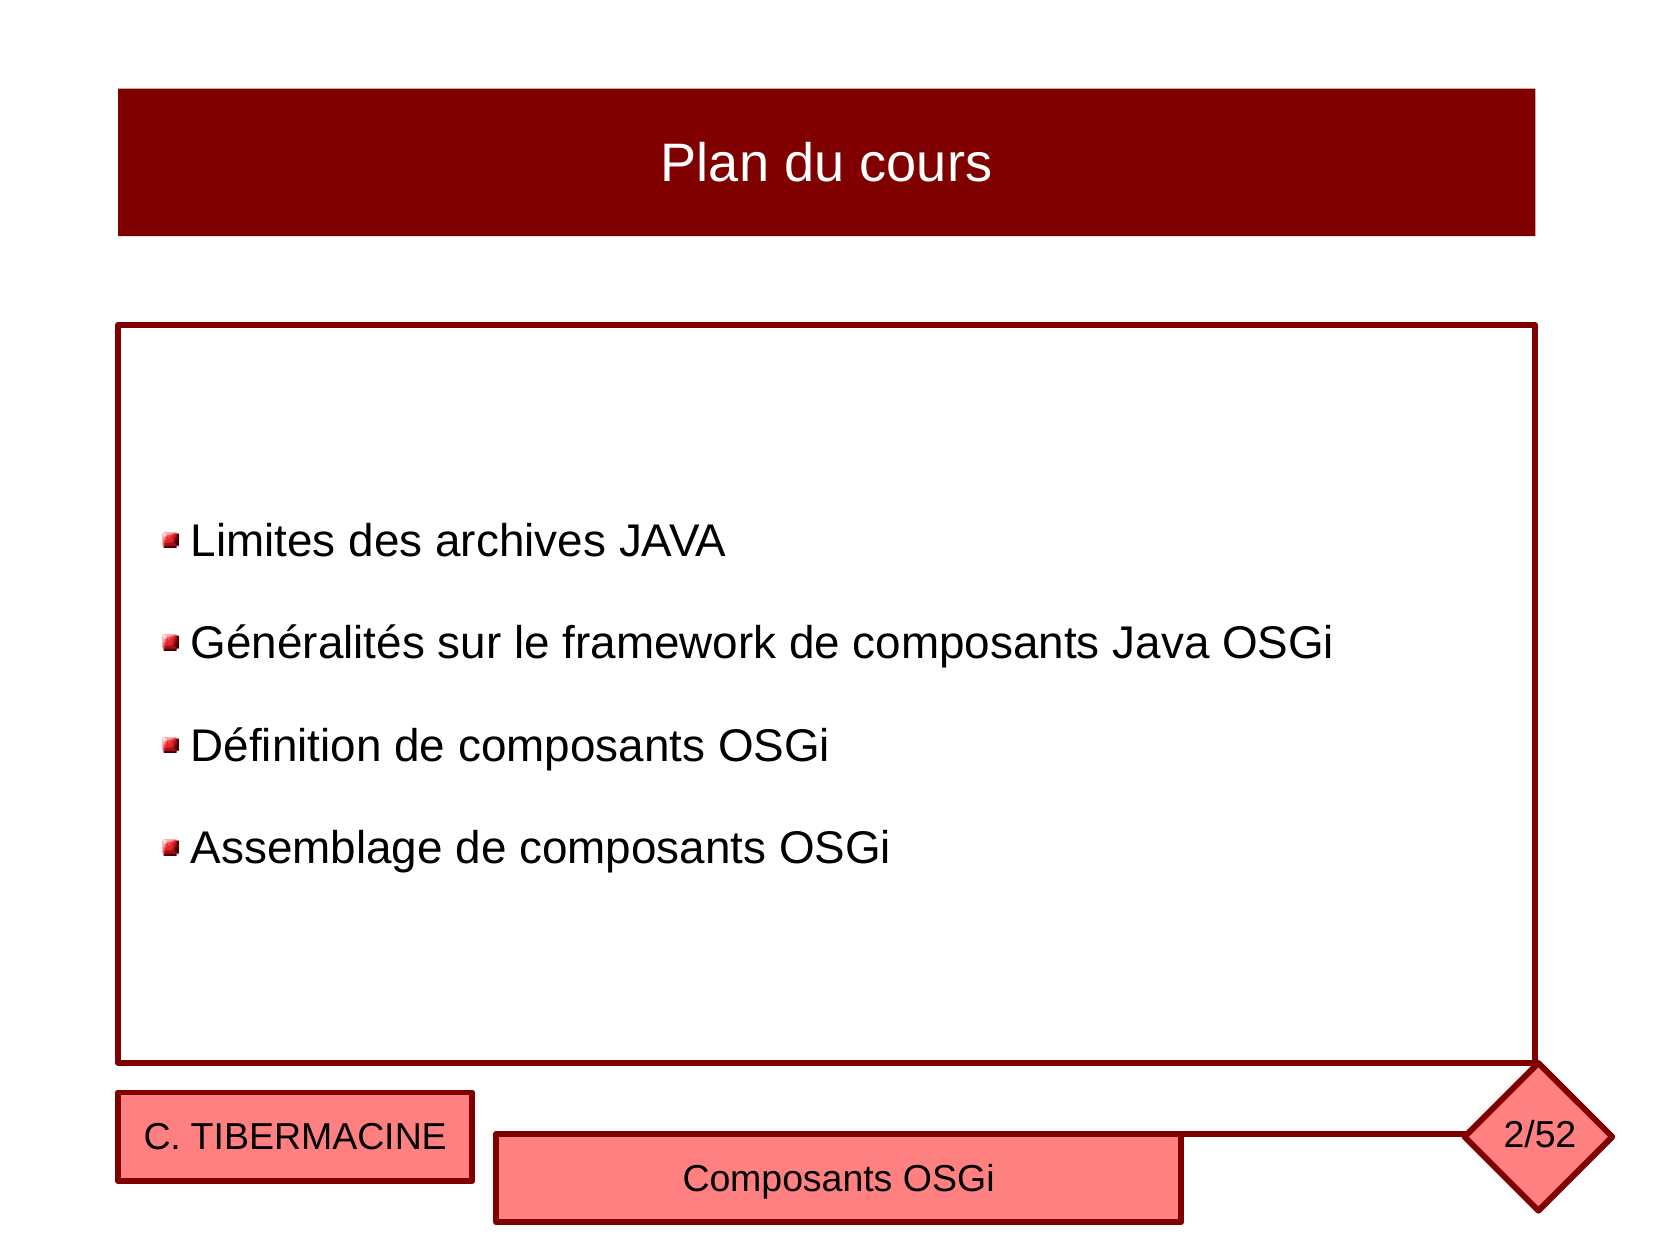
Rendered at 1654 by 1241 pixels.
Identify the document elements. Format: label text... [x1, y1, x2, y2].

text_box C. TIBERMACINE [118, 1092, 473, 1182]
text_box Limites des archives JAVA Généralités sur le framework de composants Java OSGi Définition de composants OSGi Assemblage de composants OSGi [118, 324, 1536, 1063]
text_box [1490, 1163, 1587, 1211]
text_box [1464, 1113, 1488, 1161]
picture [162, 532, 179, 548]
text_box Plan du cours [118, 88, 1536, 237]
text_box Composants OSGi [496, 1133, 1182, 1223]
picture [162, 737, 179, 753]
text_box [1496, 1062, 1581, 1105]
text_box <numéro>/52 [1488, 1105, 1654, 1163]
picture [162, 839, 179, 856]
picture [162, 634, 179, 651]
